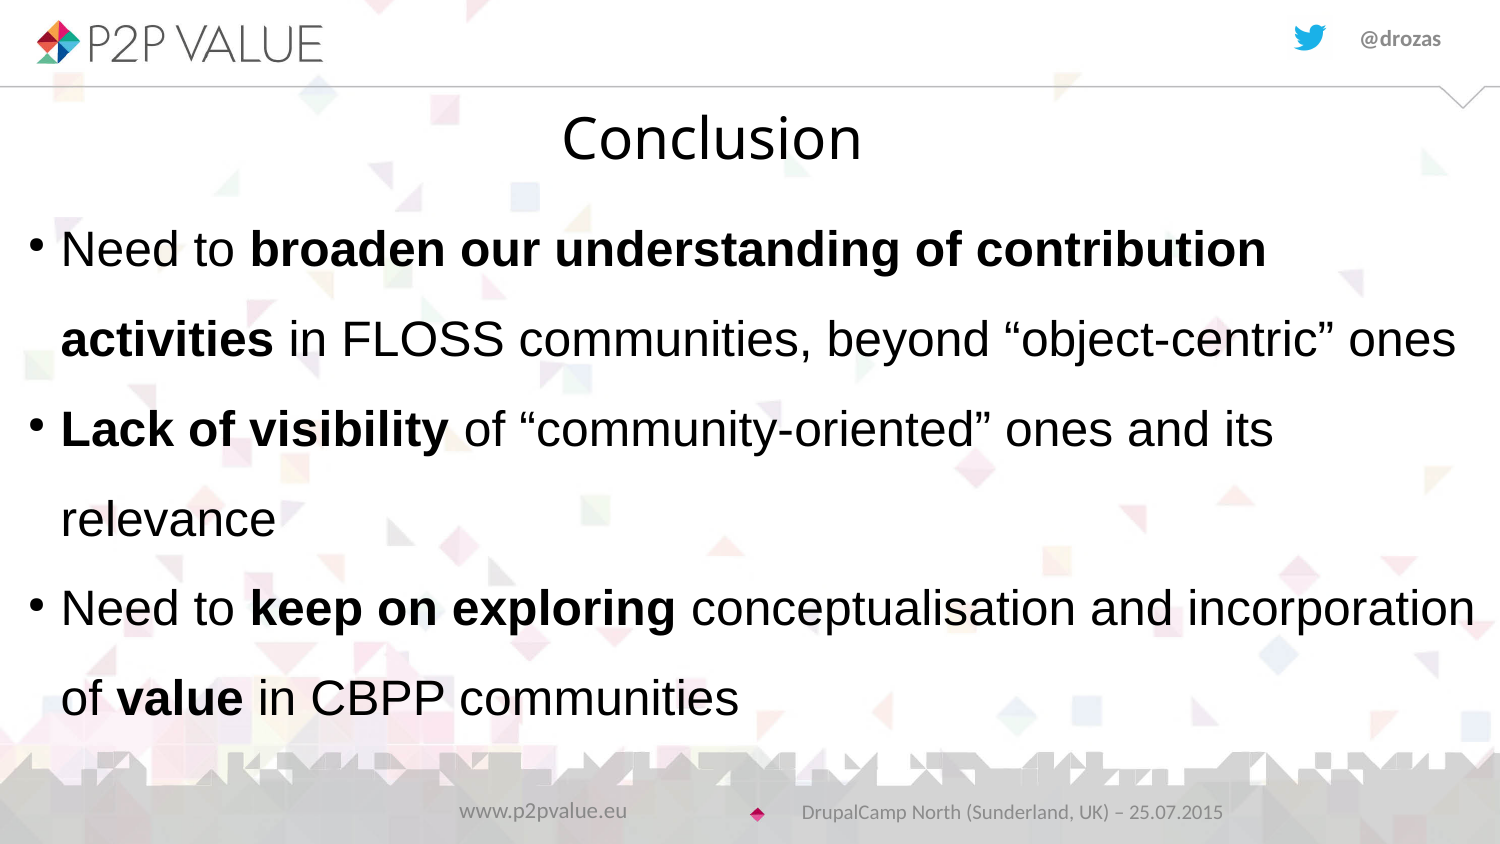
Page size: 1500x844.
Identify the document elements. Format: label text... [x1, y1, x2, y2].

text_box @drozas [1333, 15, 1455, 60]
picture [0, 0, 1500, 844]
text_box www.p2pvalue.eu [453, 789, 672, 829]
subtitle Need to broaden our understanding of contribution activities in FLOSS communities, beyond “object-centric” ones Lack of visibility of “community-oriented” ones and its relevance Need to keep on exploring conceptualisation and incorporation of value in CBPP communities [14, 180, 1495, 781]
text_box DrupalCamp North (Sunderland, UK) – 25.07.2015 [788, 788, 1481, 834]
title Conclusion [60, 92, 1366, 180]
